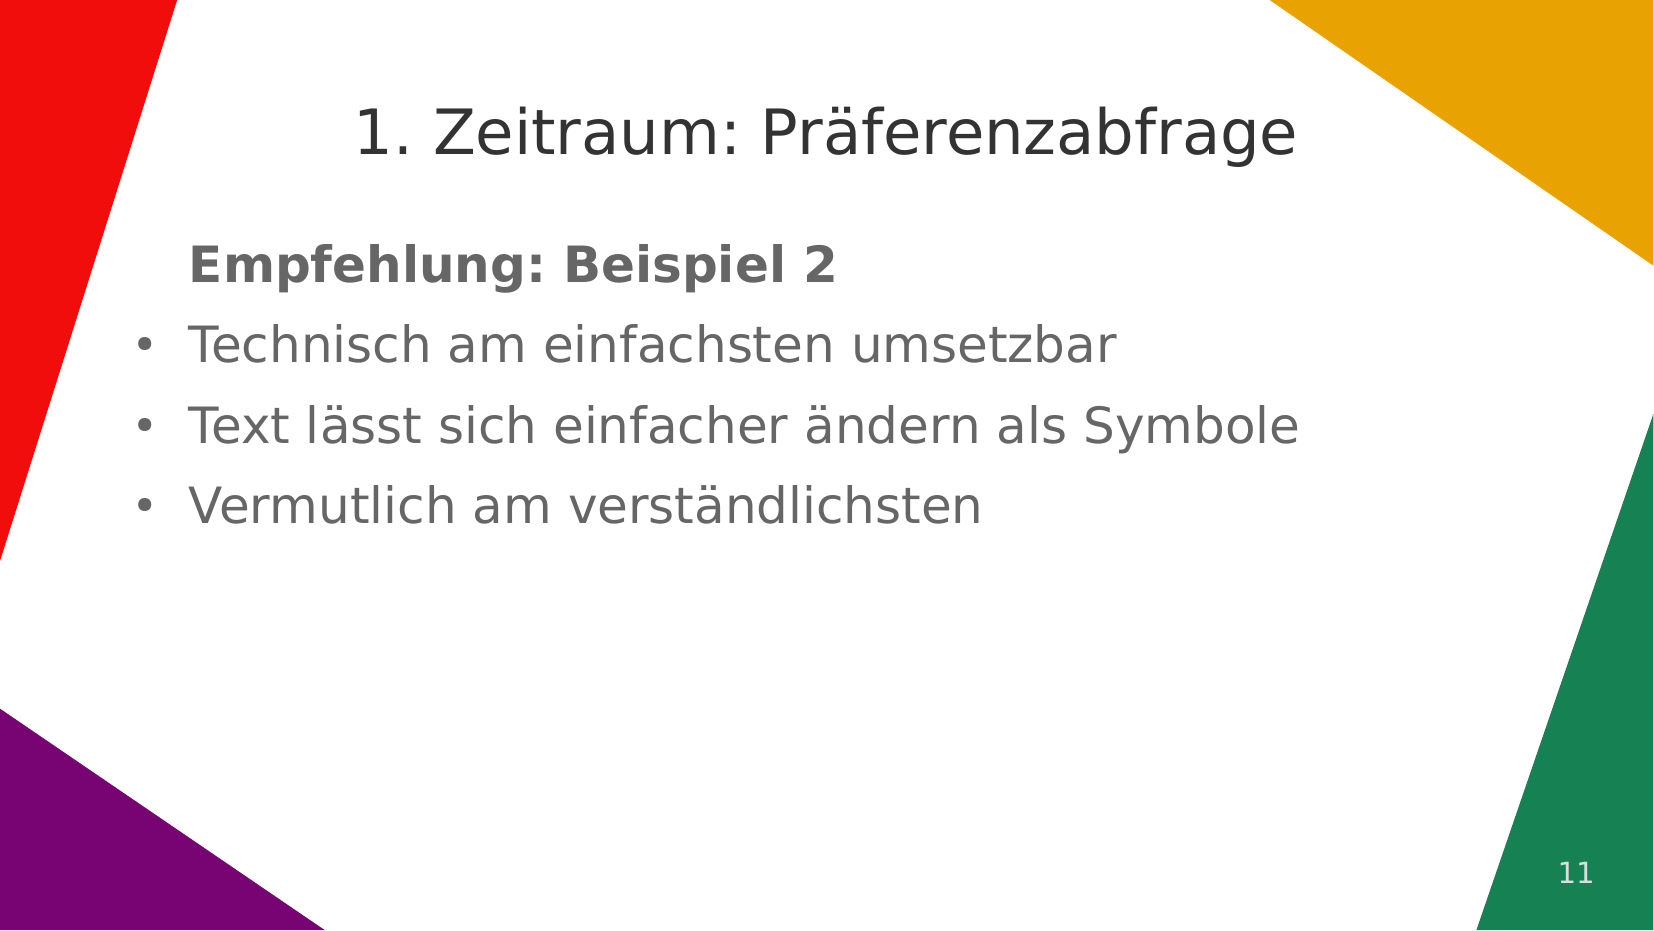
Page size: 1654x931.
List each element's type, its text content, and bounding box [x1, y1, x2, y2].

list Empfehlung: Beispiel 2 Technisch am einfachsten umsetzbar Text lässt sich einfacher ändern als Symbole Vermutlich am verständlichsten [118, 236, 1536, 827]
title 1. Zeitraum: Präferenzabfrage [118, 59, 1536, 207]
